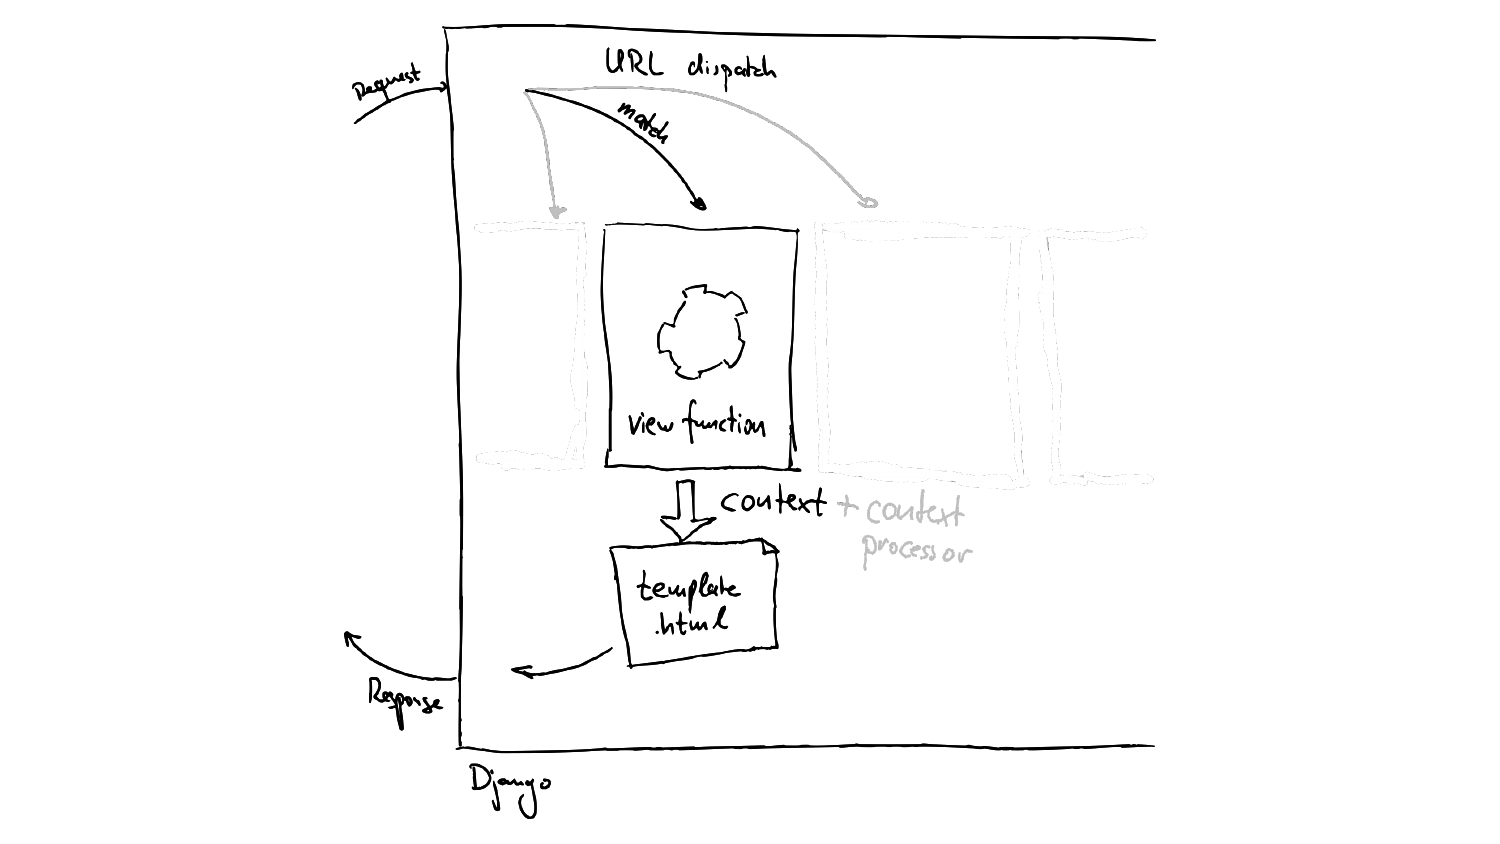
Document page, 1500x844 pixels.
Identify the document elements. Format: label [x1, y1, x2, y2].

picture [344, 24, 1156, 819]
